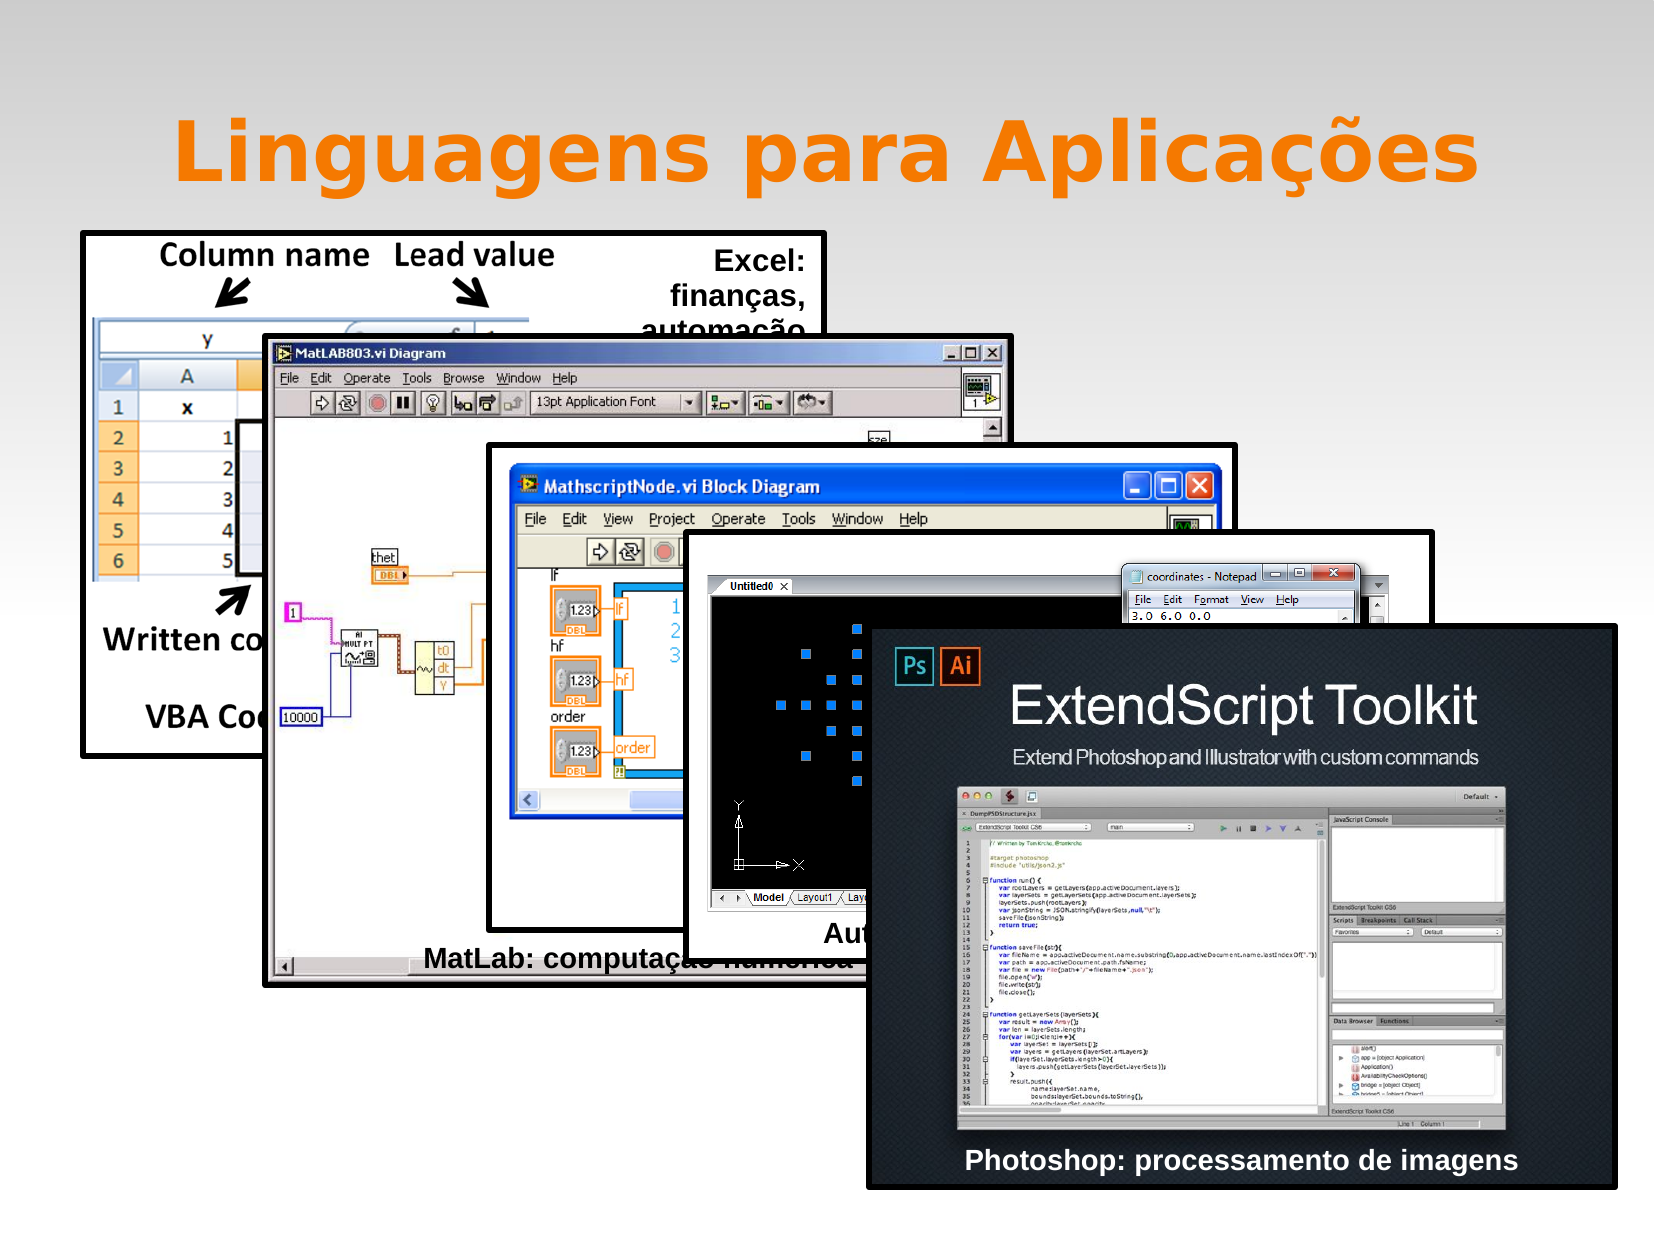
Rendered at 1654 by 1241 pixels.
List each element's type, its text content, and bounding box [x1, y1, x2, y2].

picture [872, 629, 1613, 1185]
picture [85, 235, 821, 754]
picture [689, 535, 1430, 958]
picture [268, 338, 1009, 983]
title Linguagens para Aplicações [82, 49, 1571, 257]
picture [492, 447, 1233, 928]
